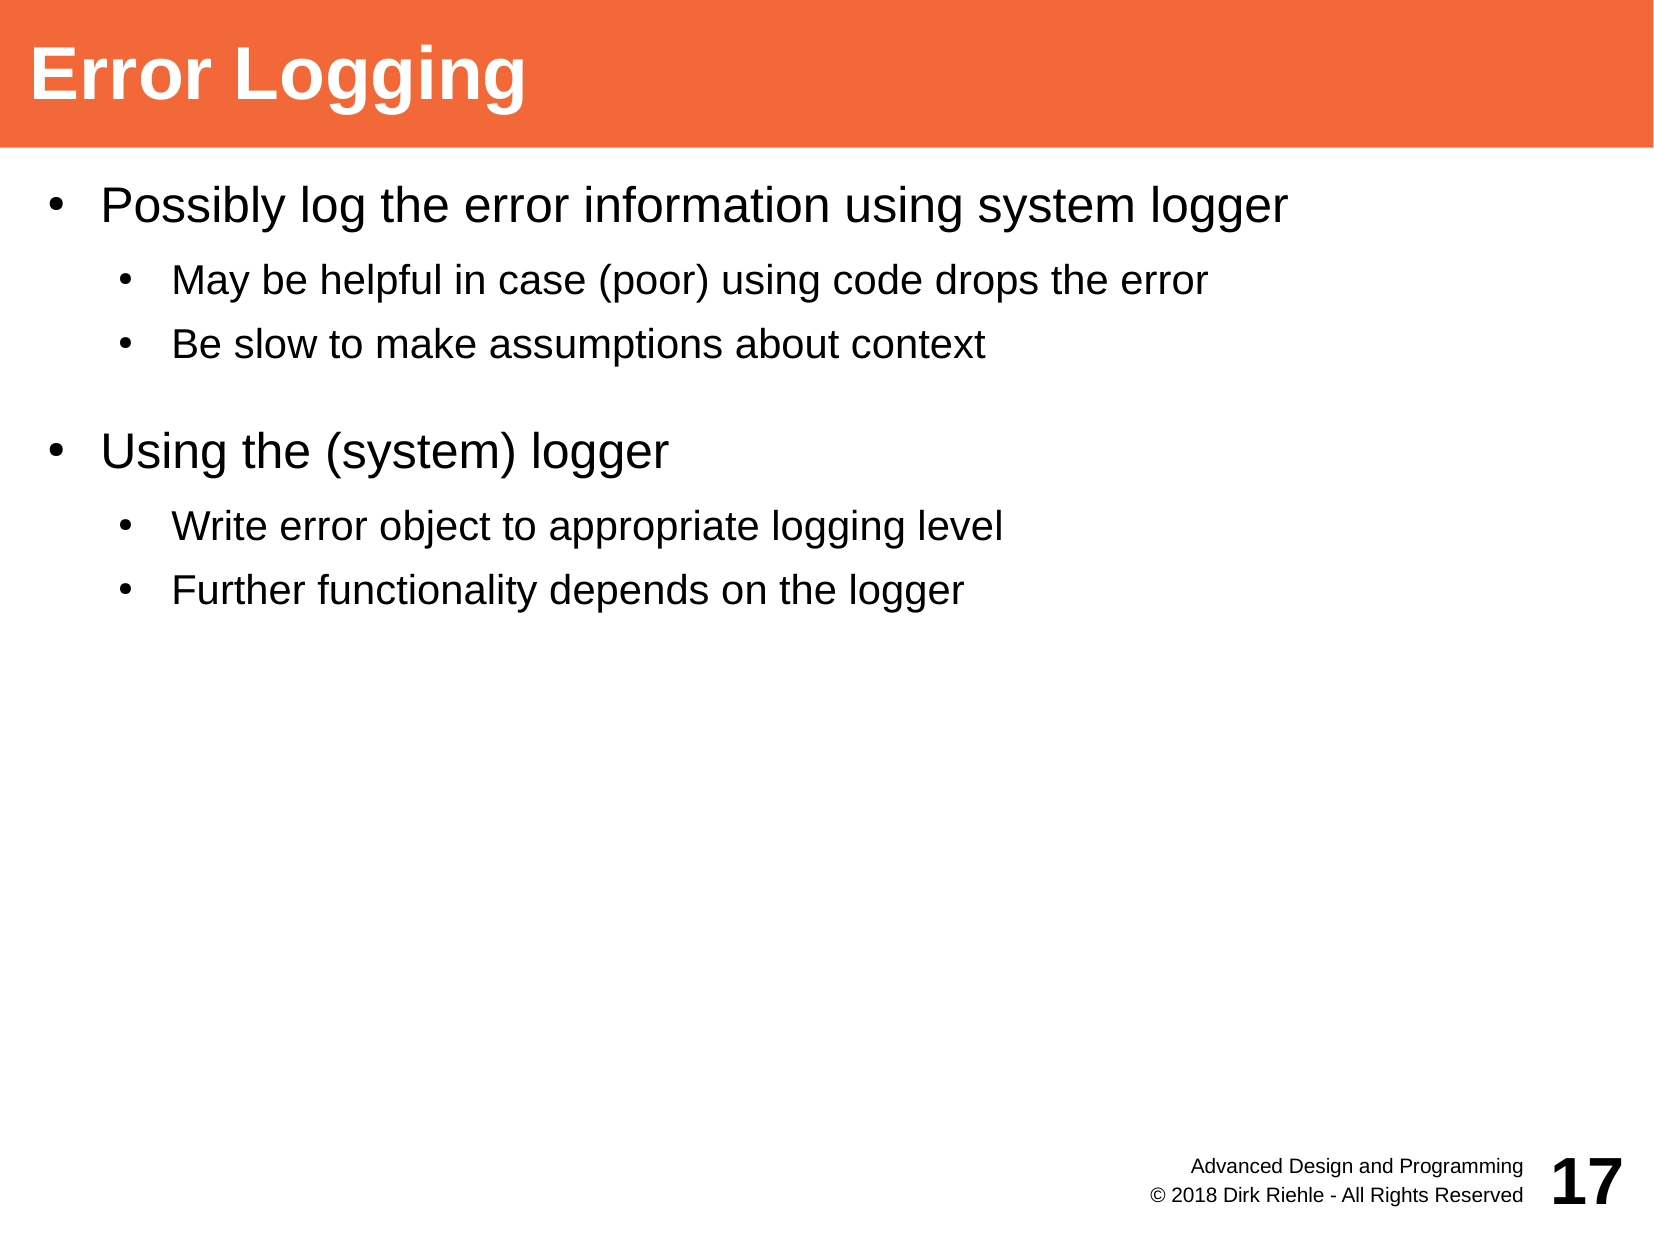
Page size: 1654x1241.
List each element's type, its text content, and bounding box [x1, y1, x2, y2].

title Error Logging [0, 0, 1654, 148]
list Possibly log the error information using system logger May be helpful in case (poor) using code drops the error Be slow to make assumptions about context Using the (system) logger Write error object to appropriate logging level Further functionality depends on the logger [29, 177, 1625, 1063]
